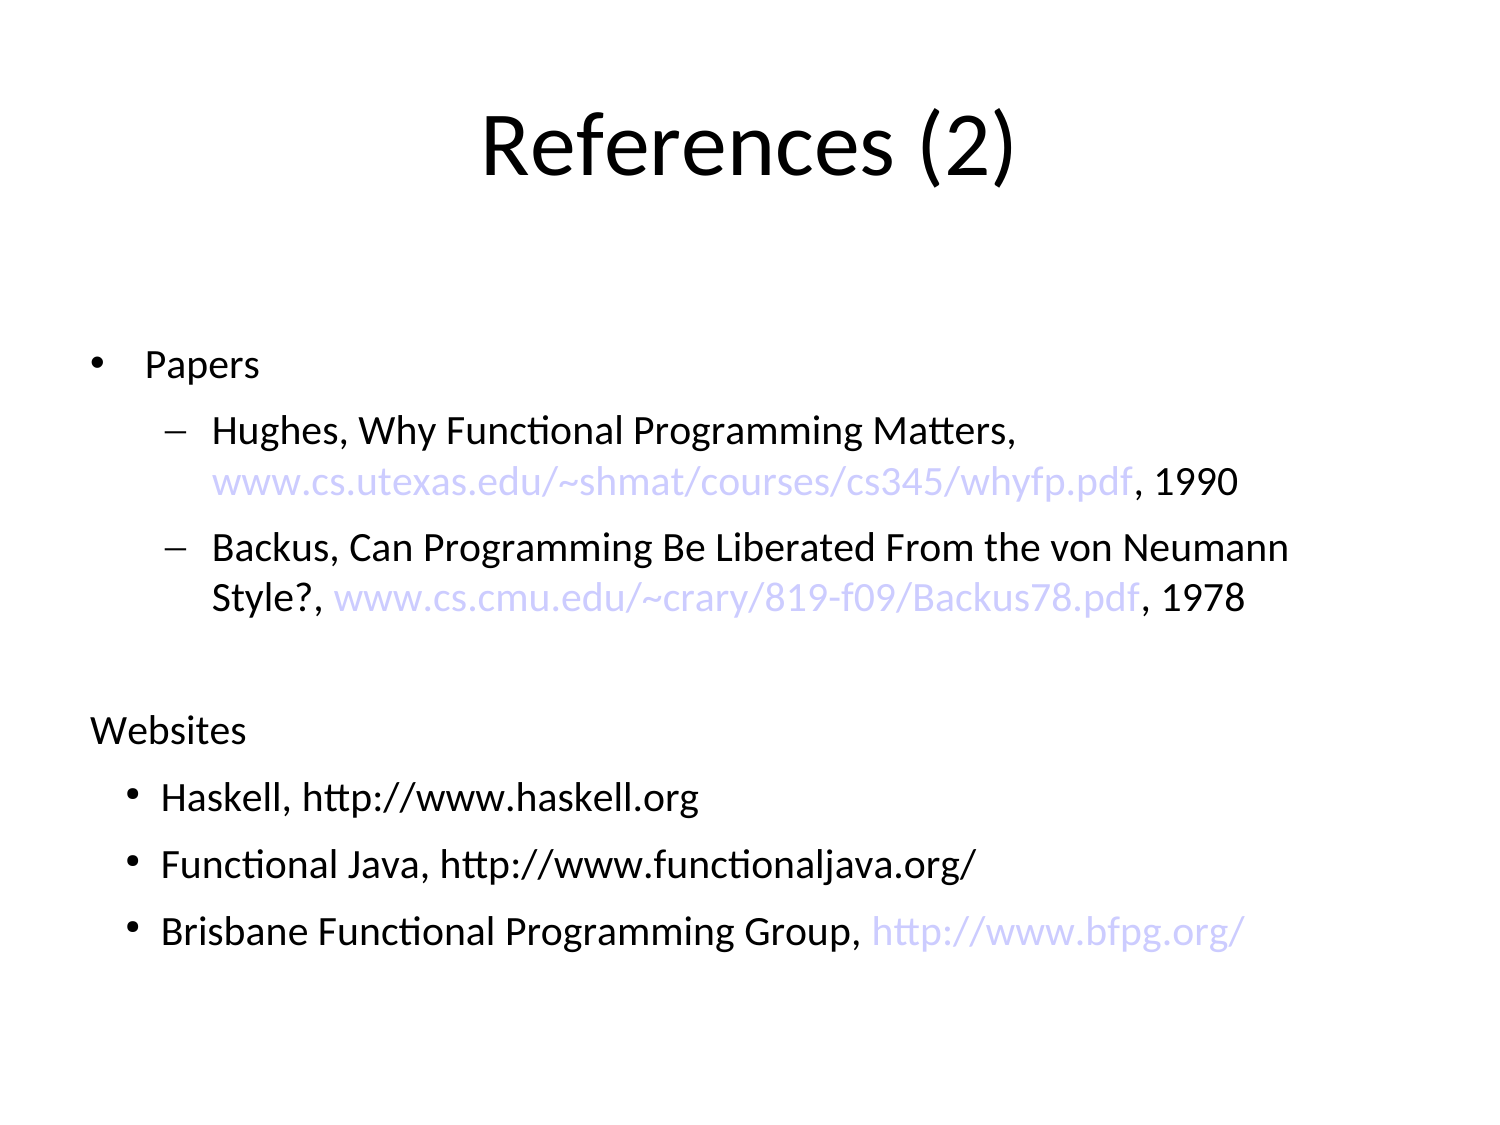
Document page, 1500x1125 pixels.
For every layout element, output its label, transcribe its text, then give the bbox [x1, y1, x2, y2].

text_box Papers Hughes, Why Functional Programming Matters, www.cs.utexas.edu/~shmat/courses/cs345/whyfp.pdf, 1990 Backus, Can Programming Be Liberated From the von Neumann Style?, www.cs.cmu.edu/~crary/819-f09/Backus78.pdf, 1978 Websites Haskell, http://www.haskell.org Functional Java, http://www.functionaljava.org/ Brisbane Functional Programming Group, http://www.bfpg.org/ [75, 262, 1426, 1005]
text_box References (2) [75, 45, 1426, 233]
